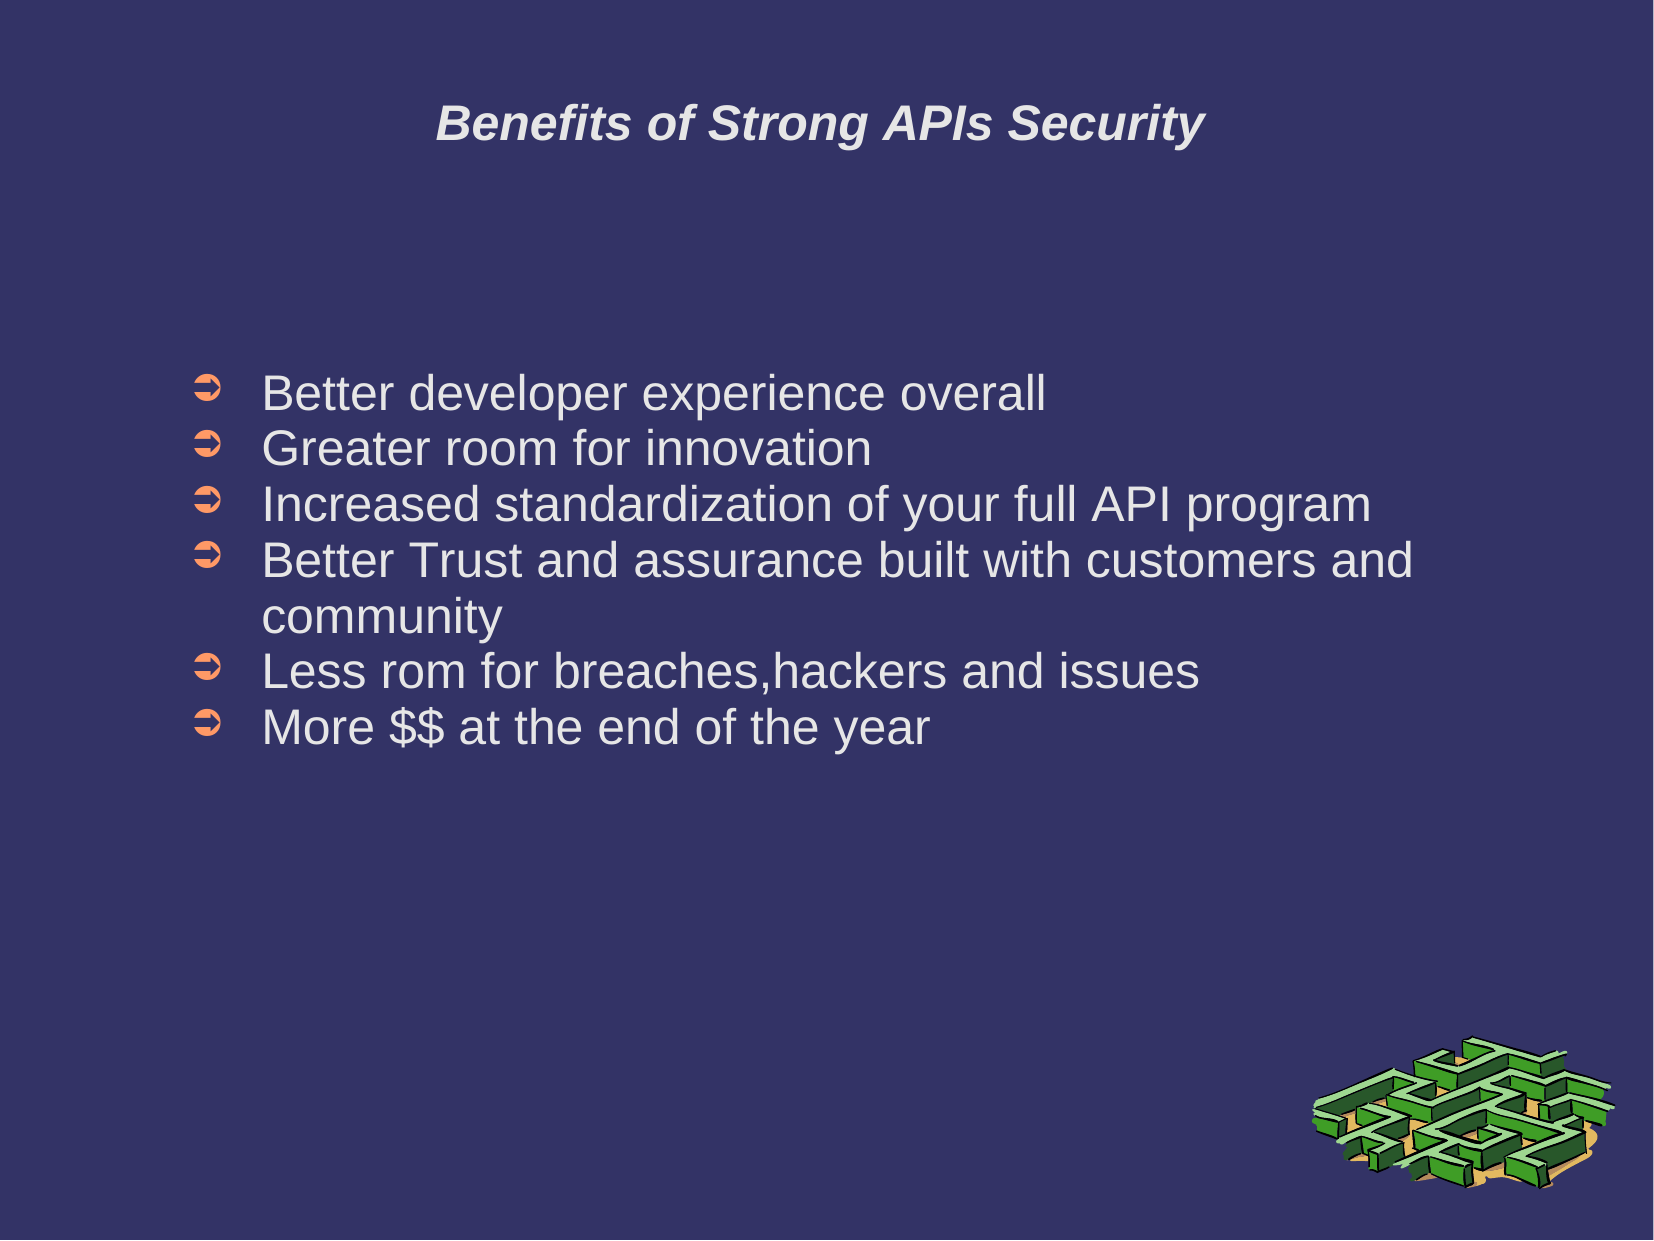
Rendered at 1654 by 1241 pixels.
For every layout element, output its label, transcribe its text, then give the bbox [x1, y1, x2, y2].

title Benefits of Strong APIs Security [121, 19, 1534, 227]
list Better developer experience overall Greater room for innovation Increased standardization of your full API program Better Trust and assurance built with customers and community Less rom for breaches,hackers and issues More $$ at the end of the year [178, 364, 1570, 1147]
